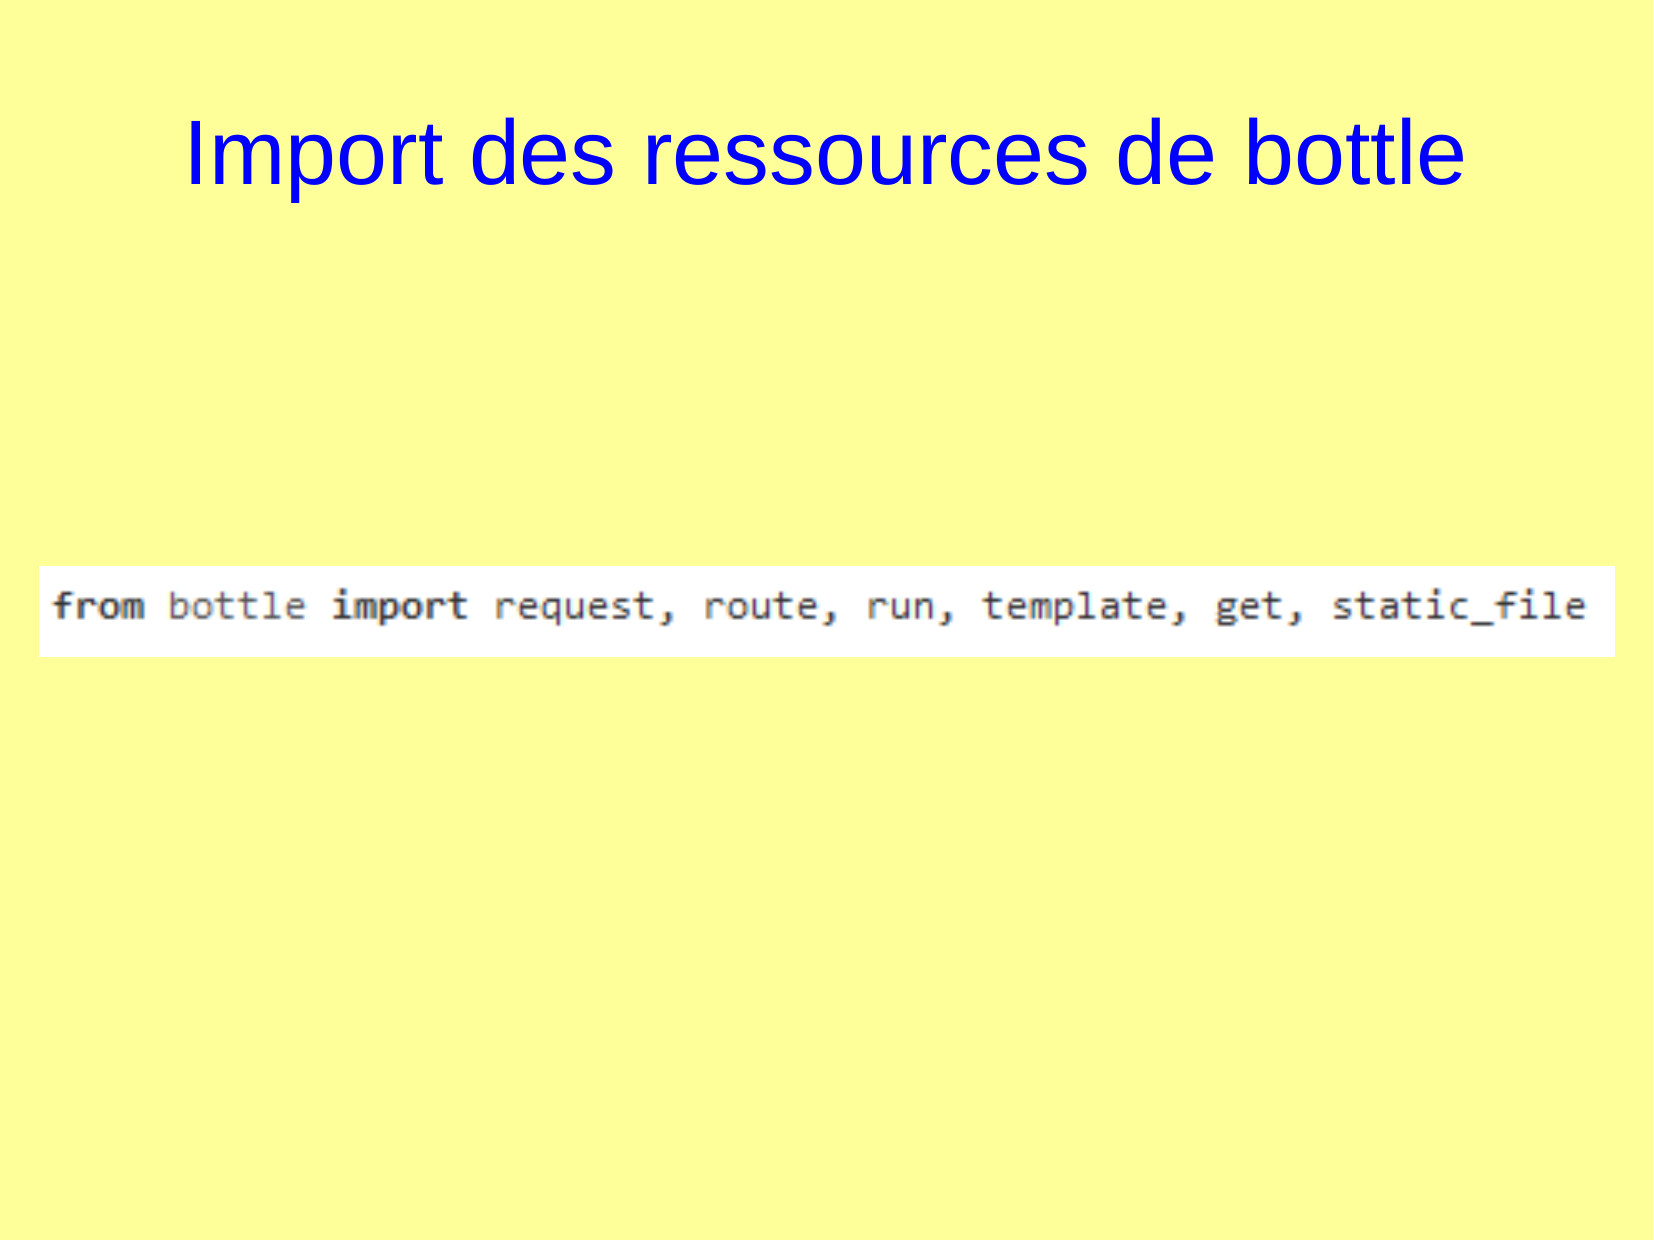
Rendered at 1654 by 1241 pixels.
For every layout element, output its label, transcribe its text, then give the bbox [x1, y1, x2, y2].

picture [39, 566, 1615, 657]
title Import des ressources de bottle [82, 49, 1571, 257]
